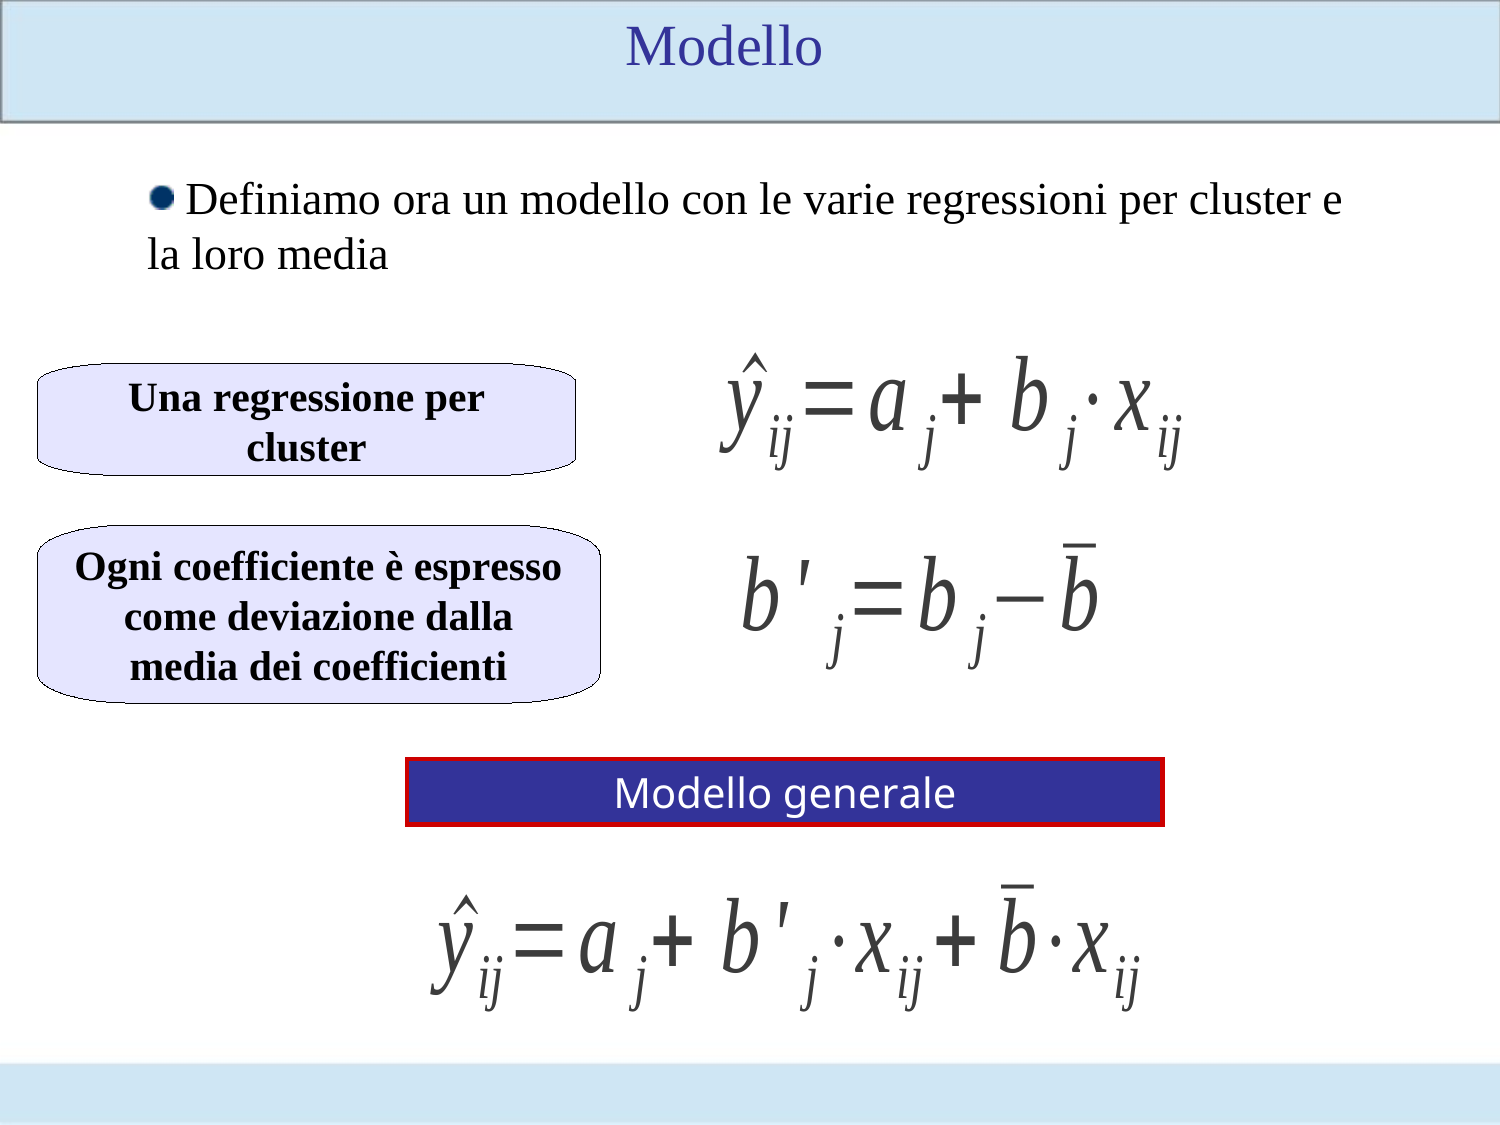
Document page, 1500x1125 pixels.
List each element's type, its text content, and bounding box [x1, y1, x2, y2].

text_box Ogni coefficiente è espresso come deviazione dalla media dei coefficienti [37, 525, 601, 704]
chart [696, 337, 1201, 472]
chart [407, 878, 1163, 1013]
text_box Una regressione per cluster [37, 363, 576, 476]
picture [0, 0, 1500, 1125]
chart [720, 536, 1118, 671]
text_box Definiamo ora un modello con le varie regressioni per cluster e la loro media [132, 161, 1377, 287]
title Modello [49, 0, 1400, 136]
text_box Modello generale [407, 759, 1163, 825]
